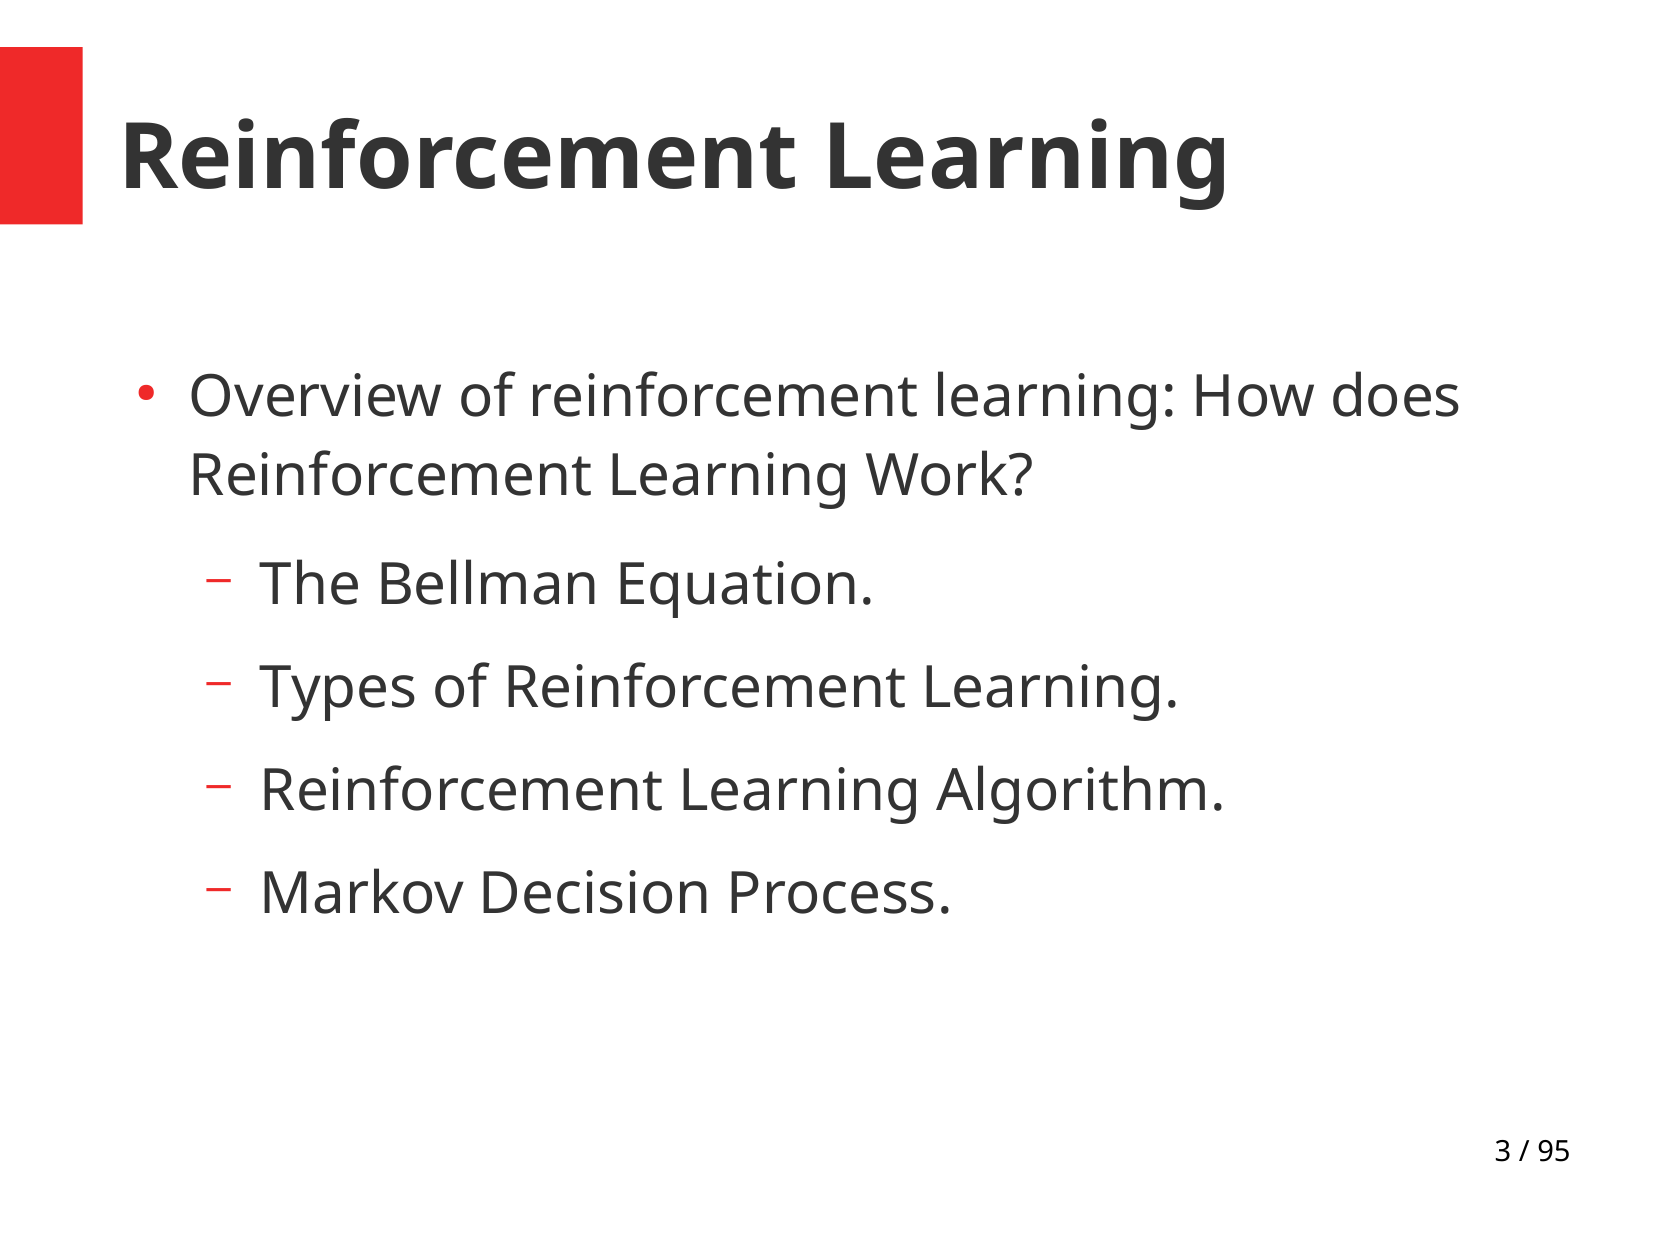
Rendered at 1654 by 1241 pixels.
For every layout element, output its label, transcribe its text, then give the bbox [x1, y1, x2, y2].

title Reinforcement Learning [118, 49, 1571, 257]
list Overview of reinforcement learning: How does Reinforcement Learning Work? The Bellman Equation. Types of Reinforcement Learning. Reinforcement Learning Algorithm. Markov Decision Process. [118, 354, 1536, 1074]
